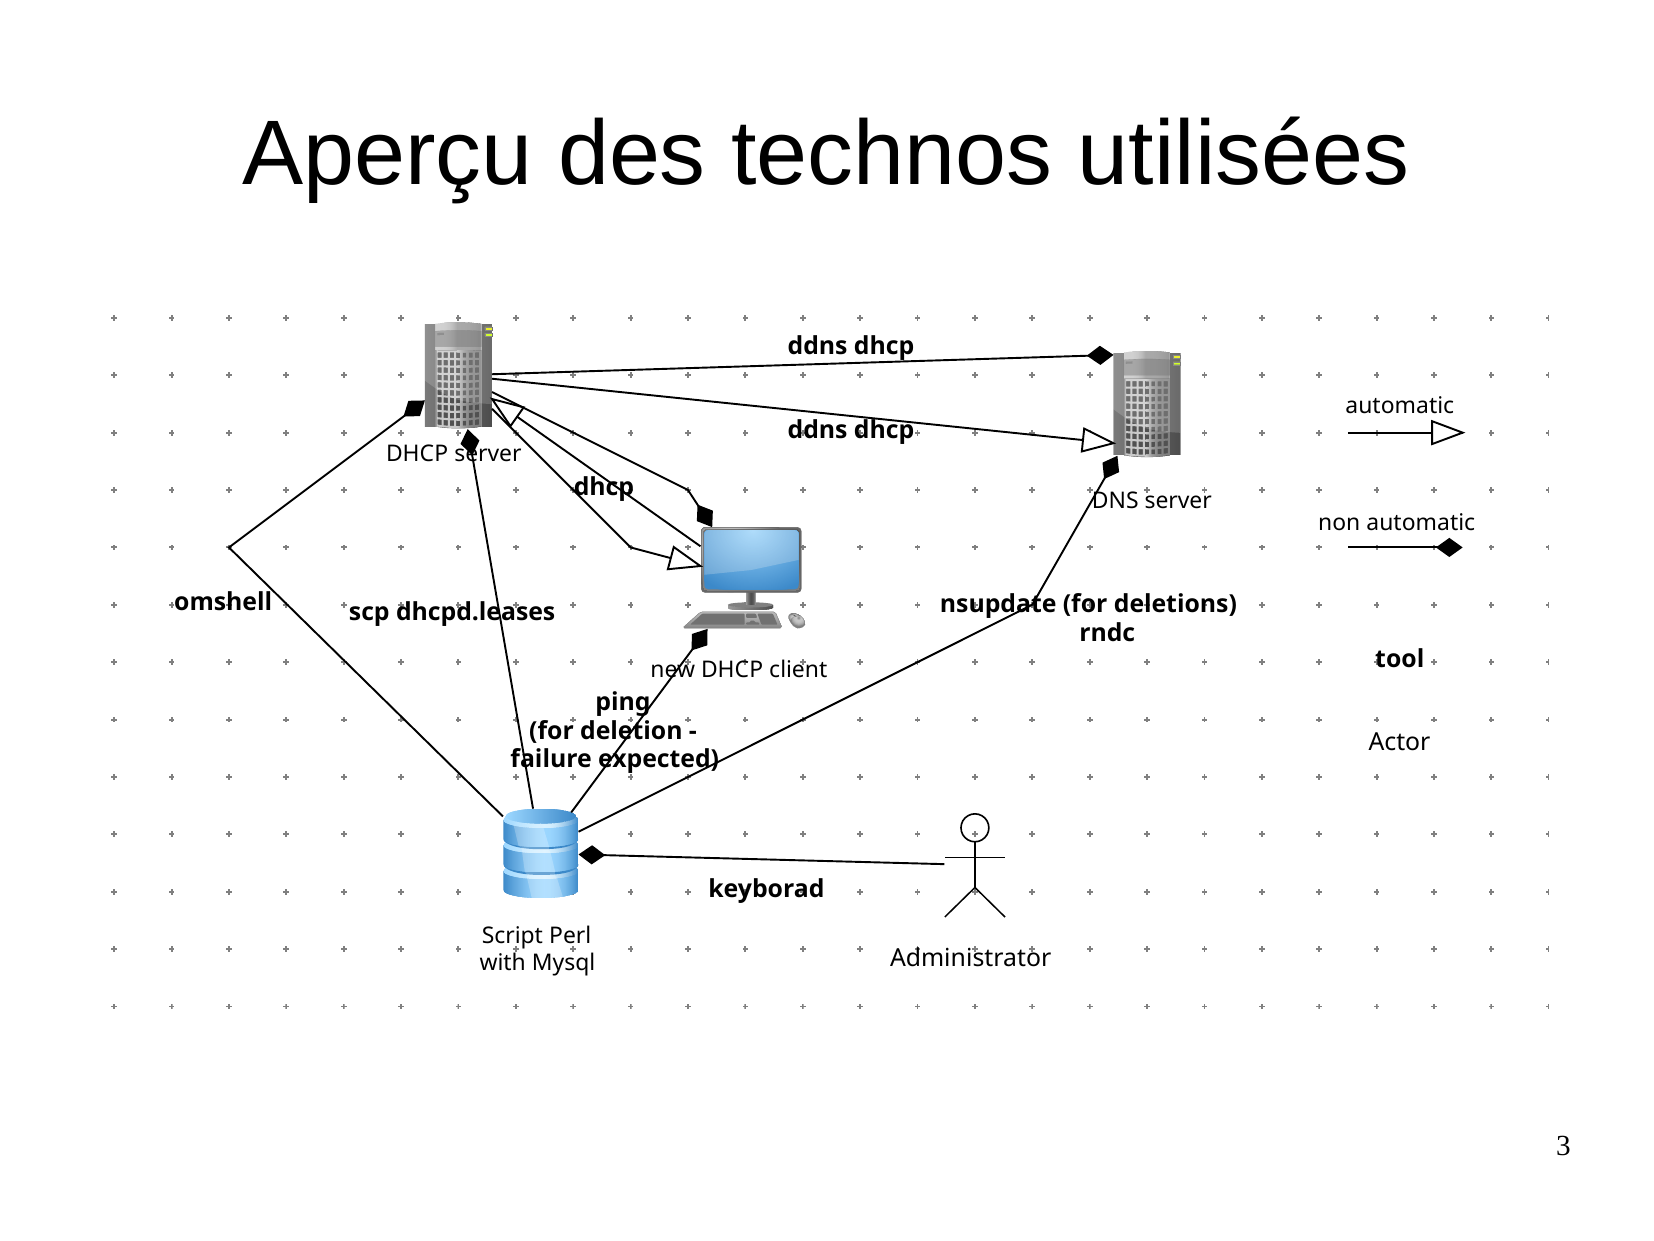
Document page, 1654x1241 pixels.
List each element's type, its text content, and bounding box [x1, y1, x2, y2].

title Aperçu des technos utilisées [82, 49, 1571, 257]
picture [103, 290, 1550, 1010]
